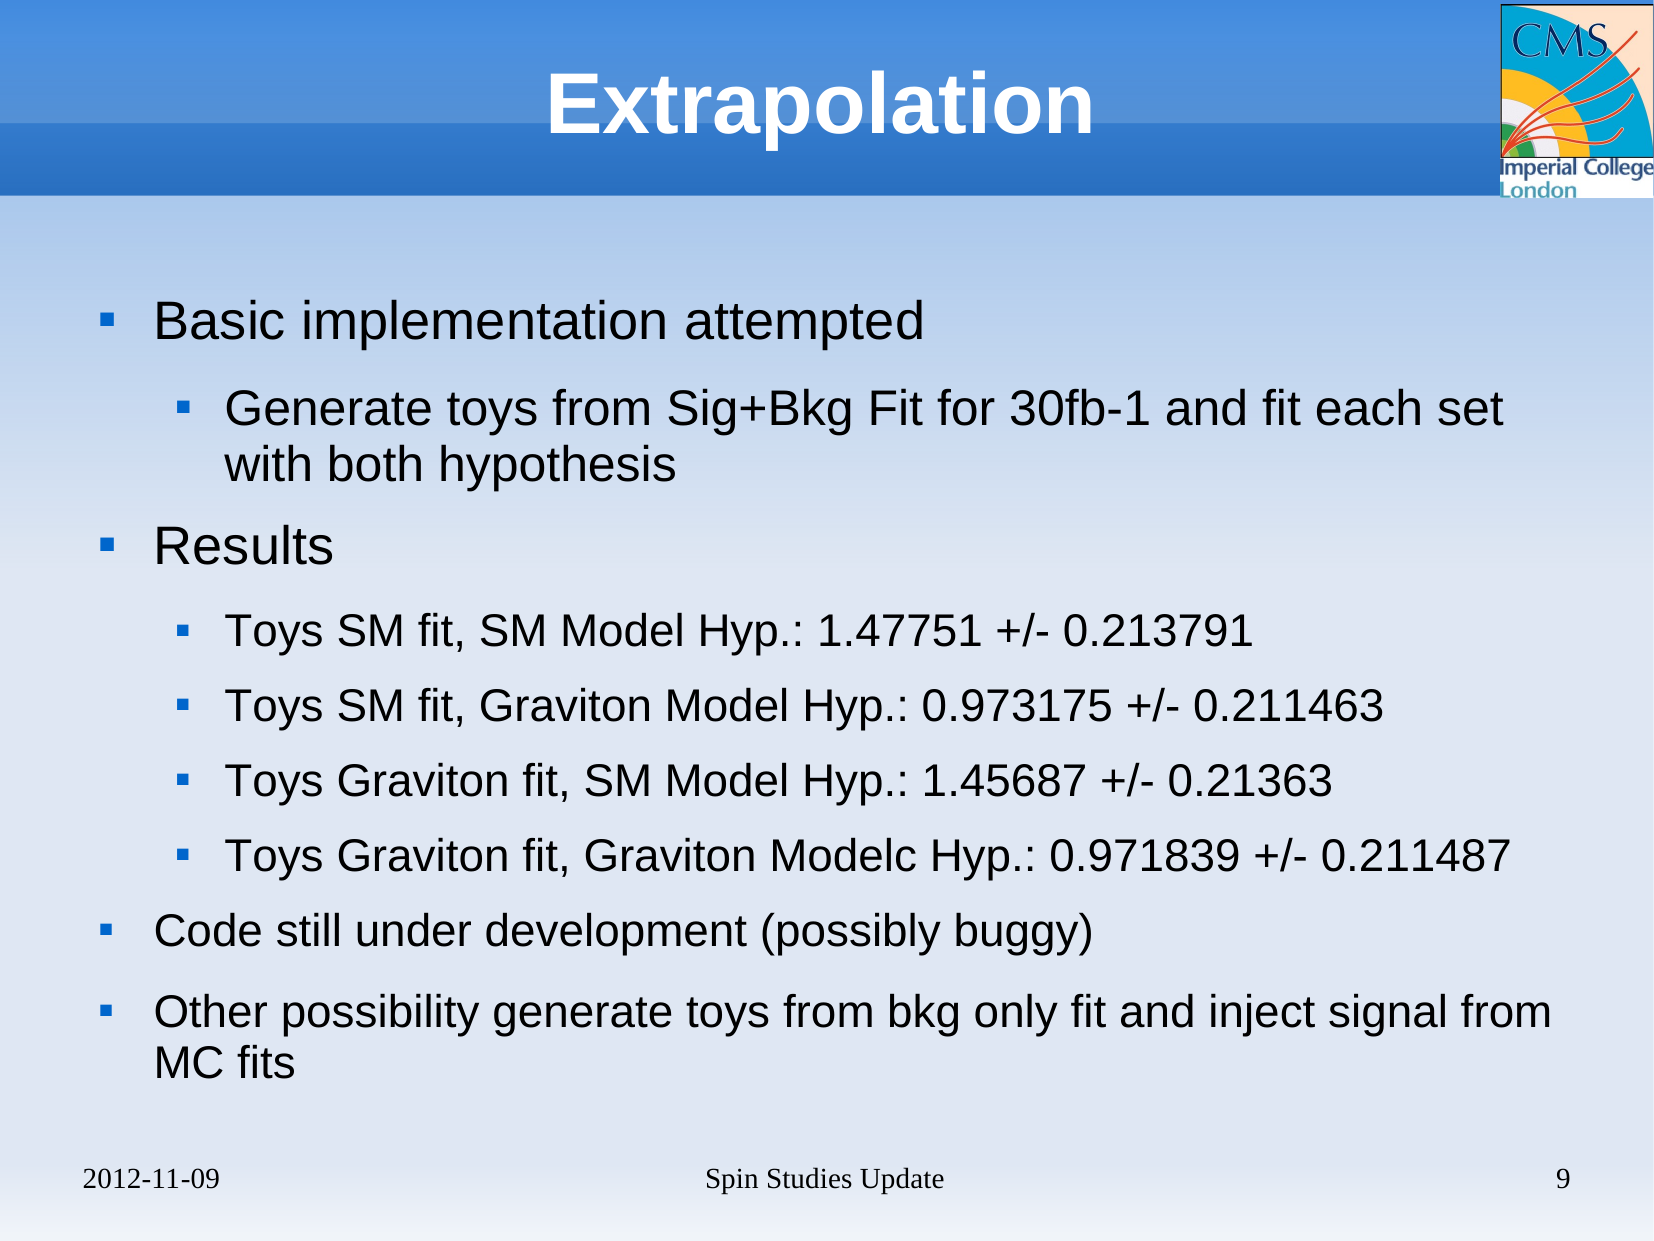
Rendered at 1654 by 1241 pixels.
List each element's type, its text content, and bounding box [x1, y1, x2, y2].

picture [0, 0, 1654, 1241]
list Basic implementation attempted Generate toys from Sig+Bkg Fit for 30fb-1 and fit each set with both hypothesis Results Toys SM fit, SM Model Hyp.: 1.47751 +/- 0.213791 Toys SM fit, Graviton Model Hyp.: 0.973175 +/- 0.211463 Toys Graviton fit, SM Model Hyp.: 1.45687 +/- 0.21363 Toys Graviton fit, Graviton Modelc Hyp.: 0.971839 +/- 0.211487 Code still under development (possibly buggy) Other possibility generate toys from bkg only fit and inject signal from MC fits [82, 290, 1571, 1109]
title Extrapolation [76, 0, 1565, 208]
